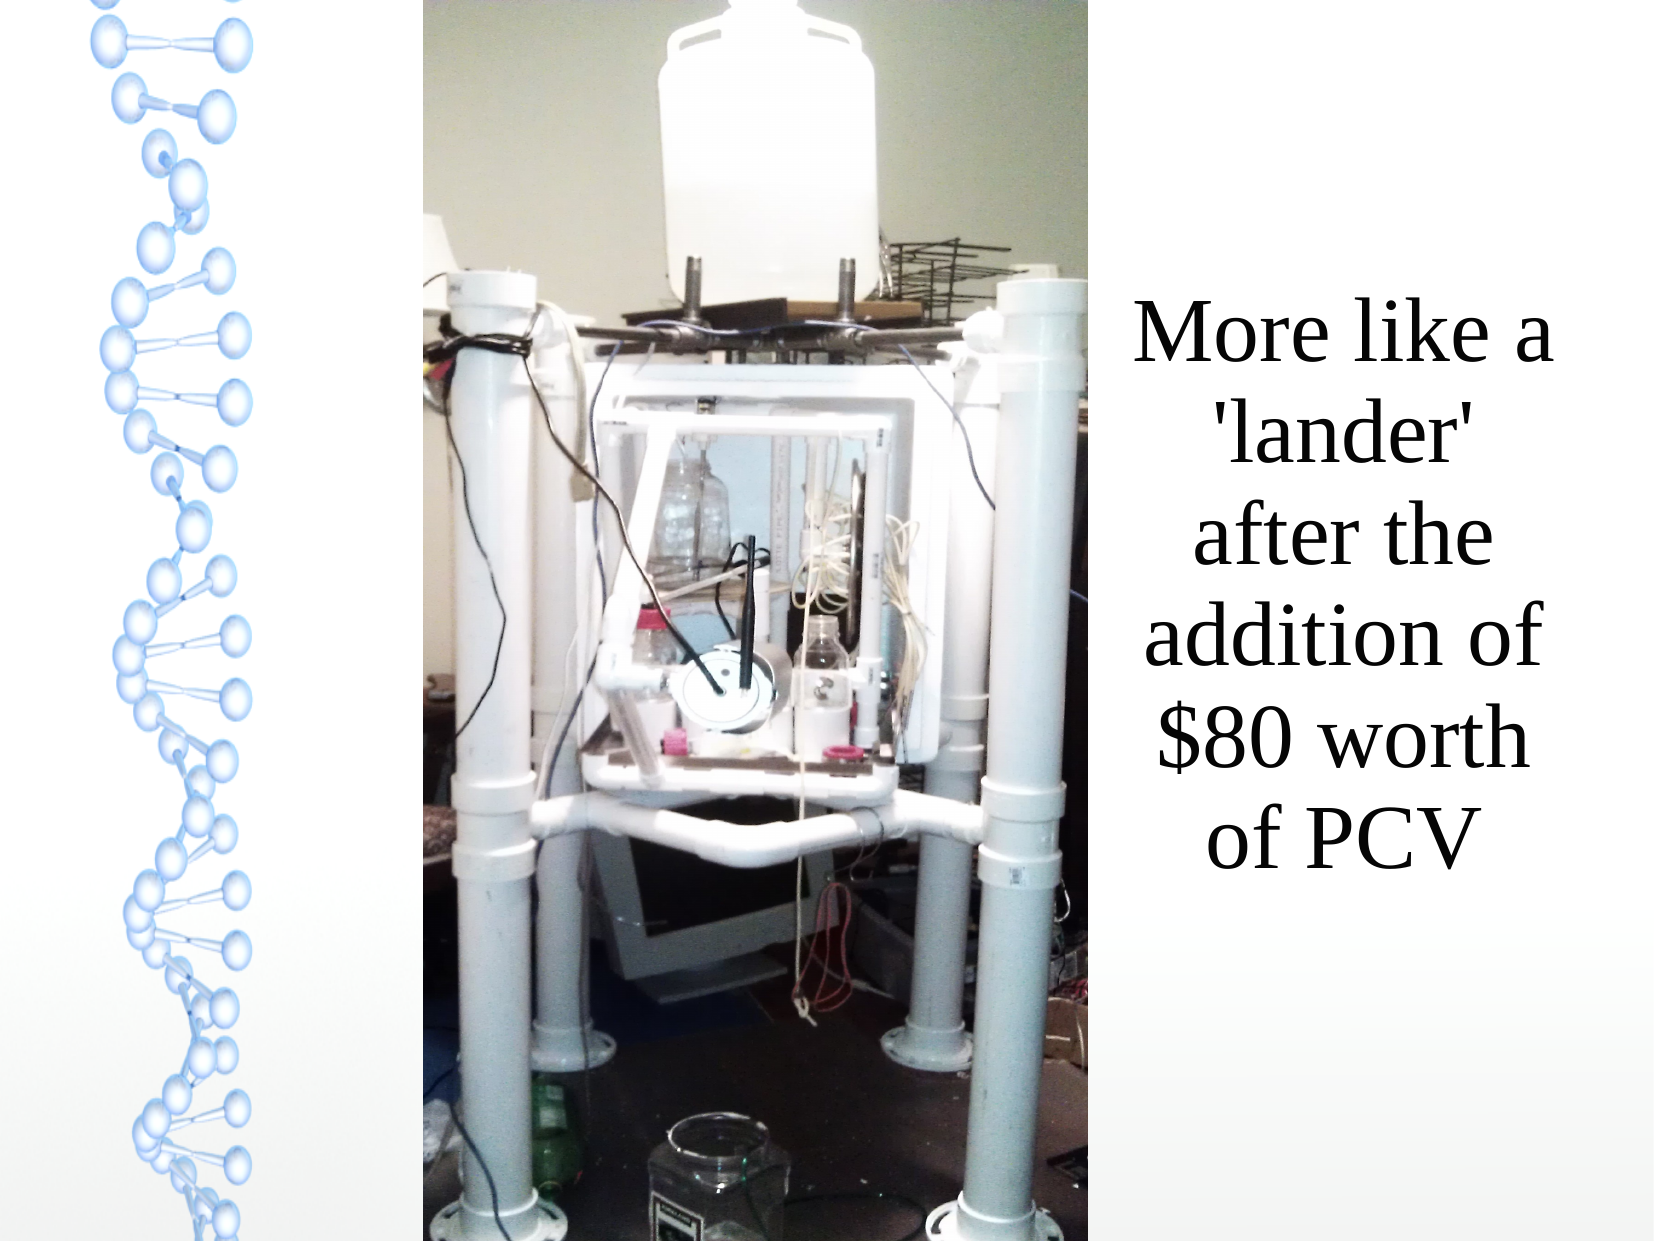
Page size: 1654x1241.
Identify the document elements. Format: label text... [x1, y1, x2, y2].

picture [0, 0, 1654, 1241]
title More like a 'lander' after the addition of $80 worth of PCV [1125, 42, 1564, 1126]
